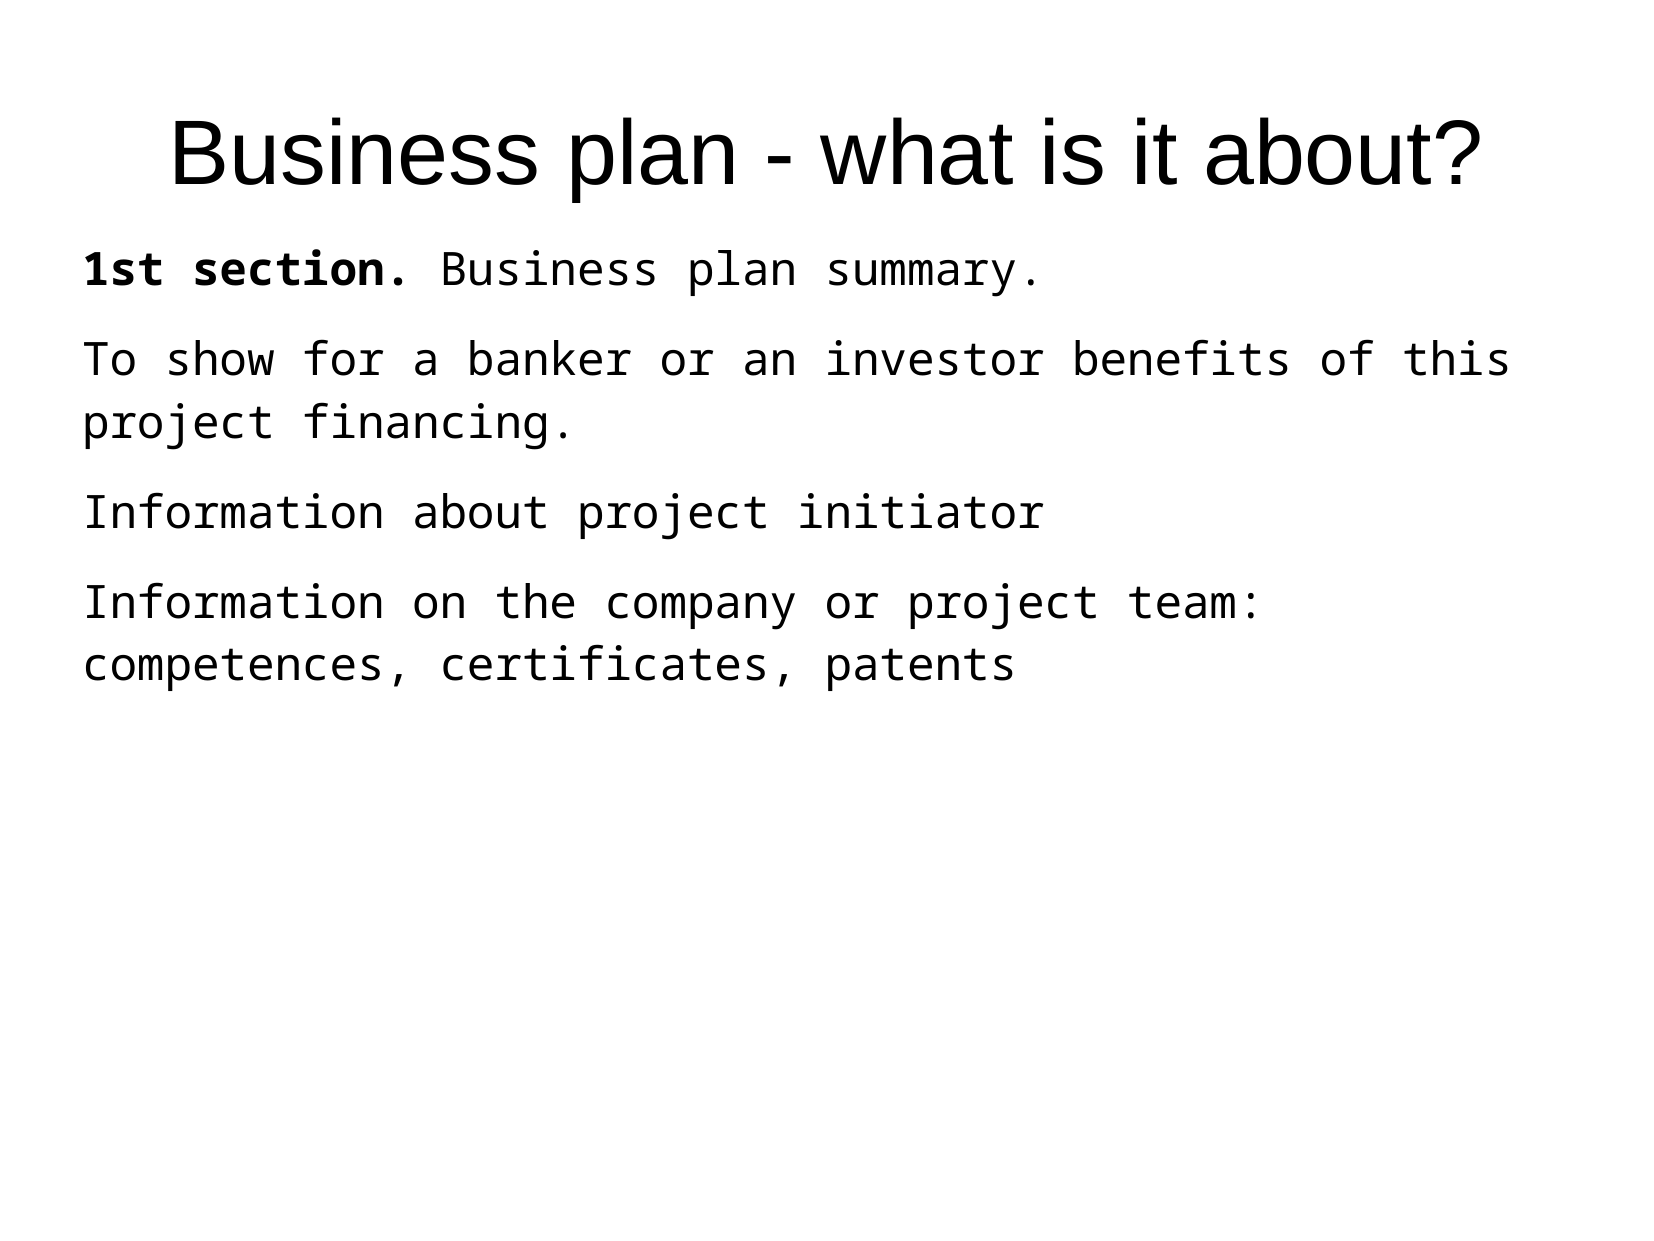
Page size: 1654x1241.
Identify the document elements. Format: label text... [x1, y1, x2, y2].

title Business plan - what is it about? [82, 49, 1571, 236]
list 1st section. Business plan summary. To show for a banker or an investor benefits of this project financing. Information about project initiator Information on the company or project team: competences, certificates, patents [82, 236, 1571, 697]
